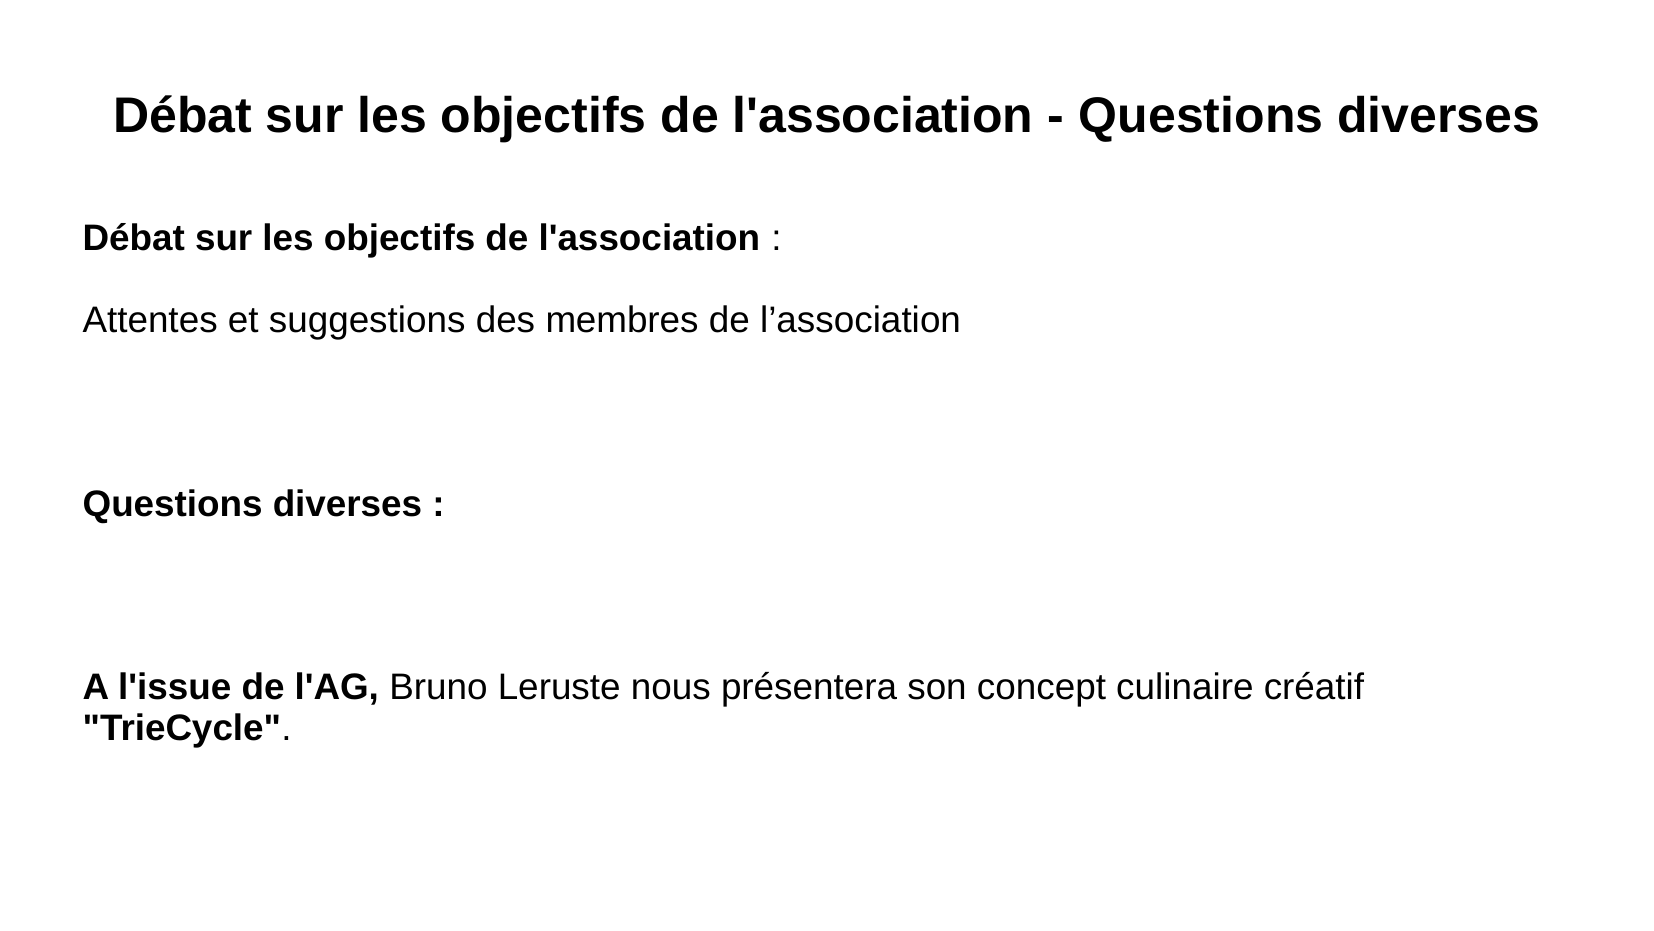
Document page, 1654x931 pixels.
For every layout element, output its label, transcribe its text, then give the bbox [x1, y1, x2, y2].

list Débat sur les objectifs de l'association : Attentes et suggestions des membres de l’association Questions diverses : A l'issue de l'AG, Bruno Leruste nous présentera son concept culinaire créatif "TrieCycle". [82, 217, 1571, 758]
title Débat sur les objectifs de l'association - Questions diverses [82, 37, 1571, 193]
